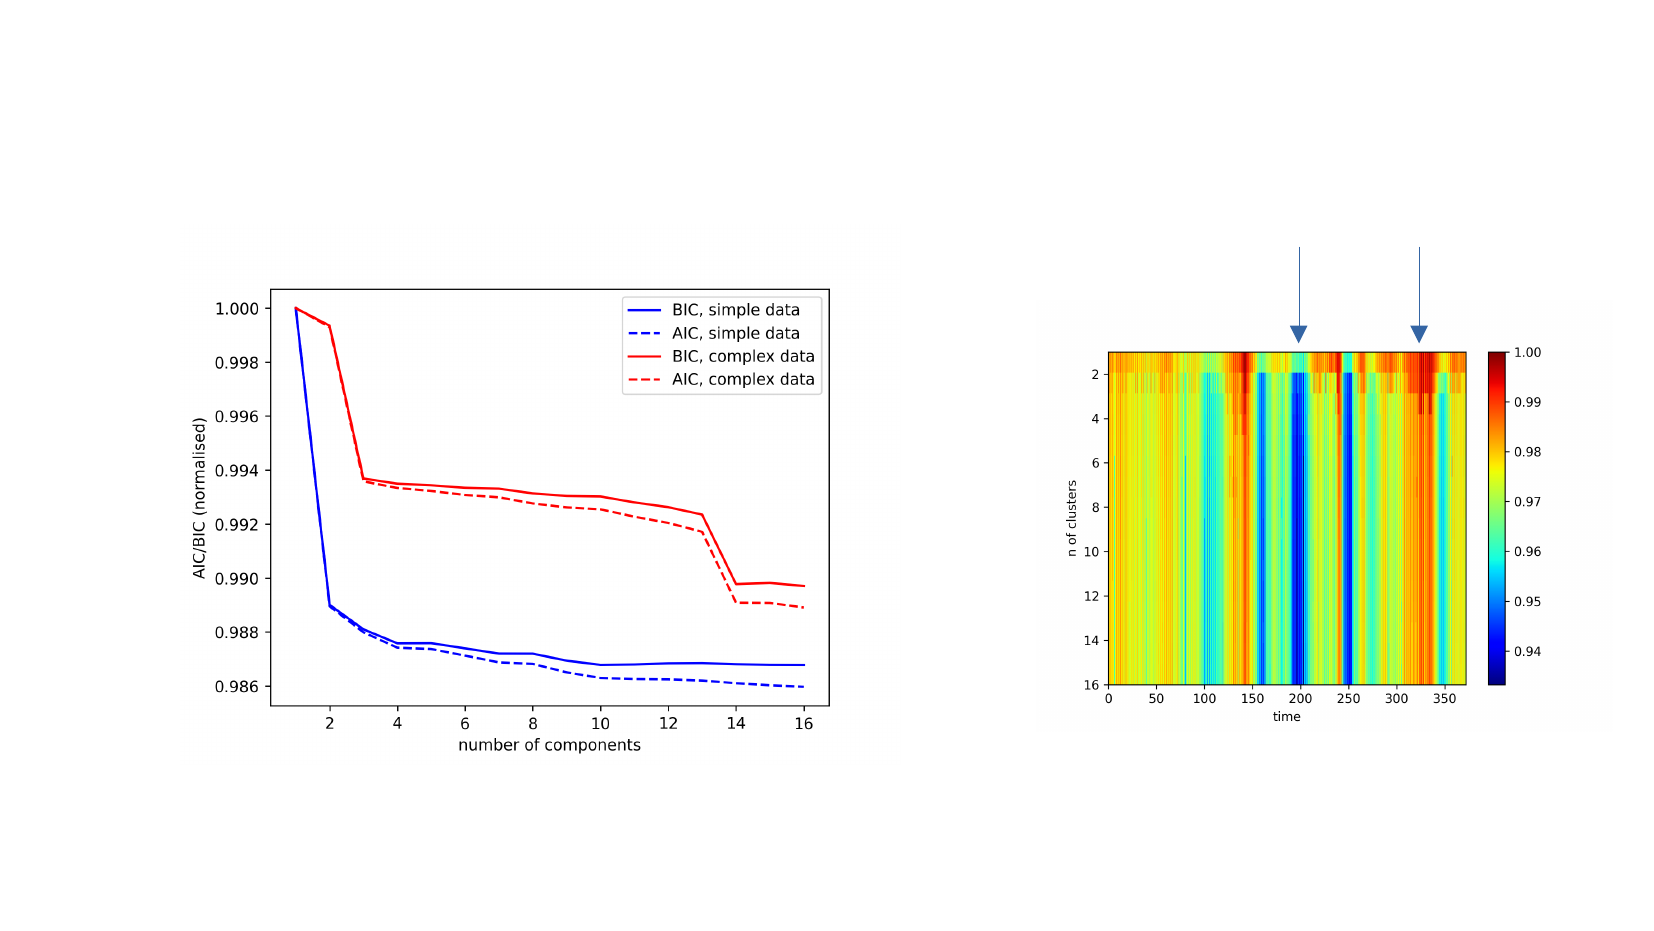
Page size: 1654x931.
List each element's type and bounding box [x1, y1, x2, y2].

picture [1036, 300, 1613, 732]
picture [180, 224, 901, 765]
